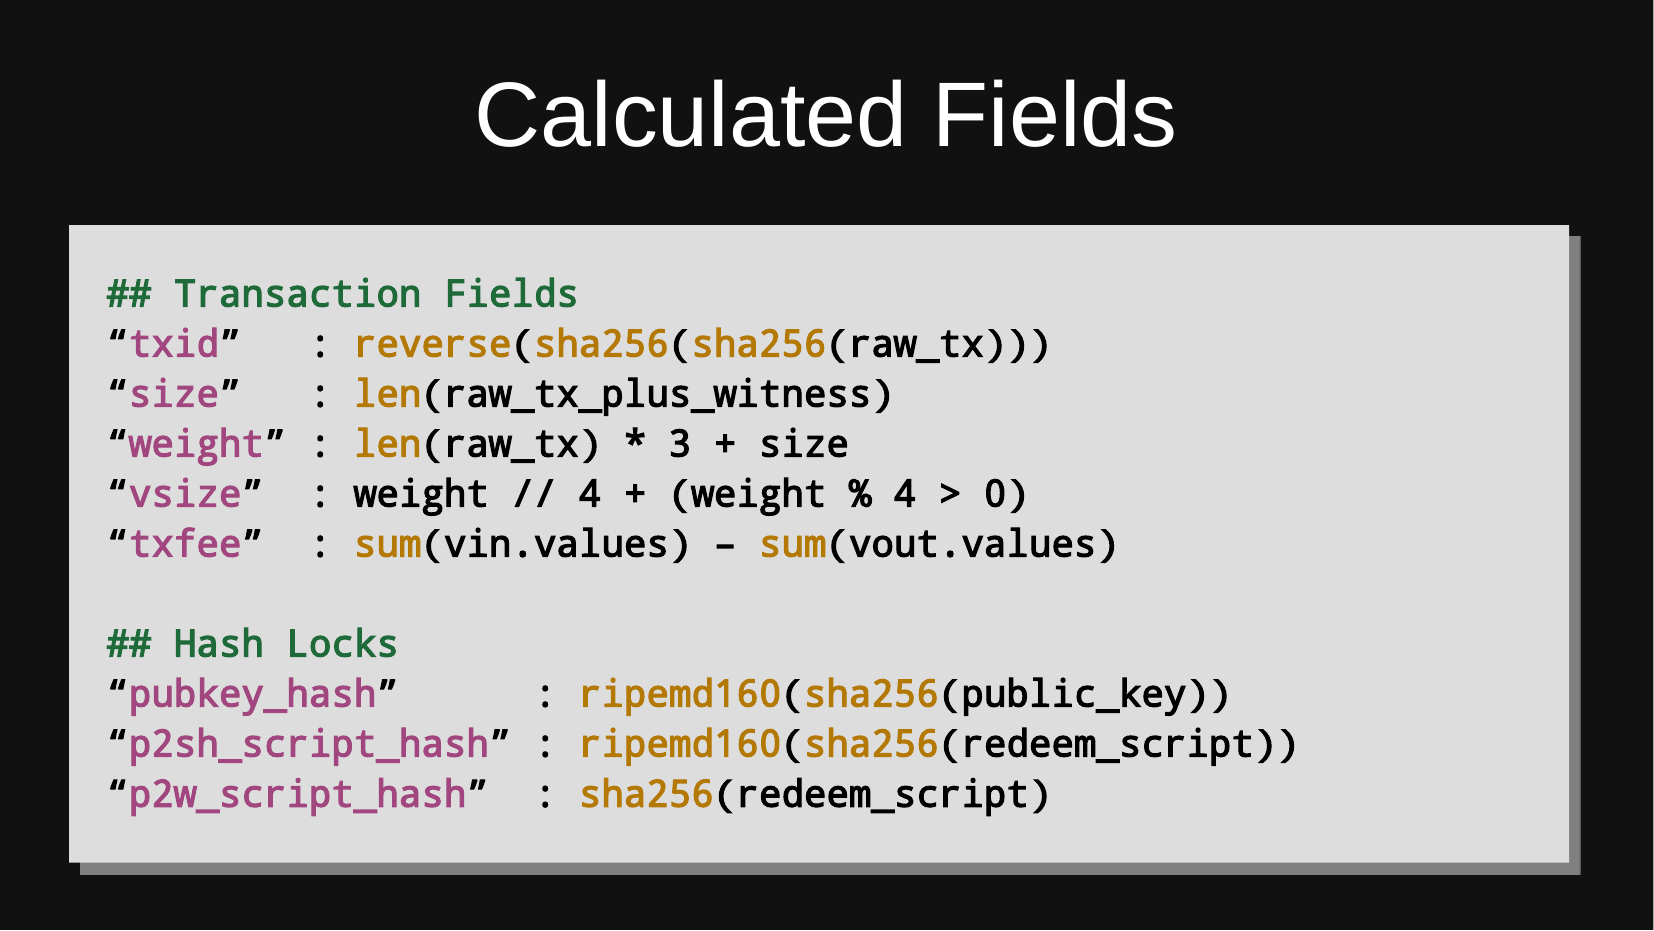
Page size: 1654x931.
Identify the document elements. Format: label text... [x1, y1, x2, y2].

title Calculated Fields [82, 37, 1571, 193]
text_box ## Transaction Fields “txid” : reverse(sha256(sha256(raw_tx))) “size” : len(raw_tx_plus_witness) “weight” : len(raw_tx) * 3 + size “vsize” : weight // 4 + (weight % 4 > 0) “txfee” : sum(vin.values) – sum(vout.values) ## Hash Locks “pubkey_hash” : ripemd160(sha256(public_key)) “p2sh_script_hash” : ripemd160(sha256(redeem_script)) “p2w_script_hash” : sha256(redeem_script) [69, 225, 1570, 863]
